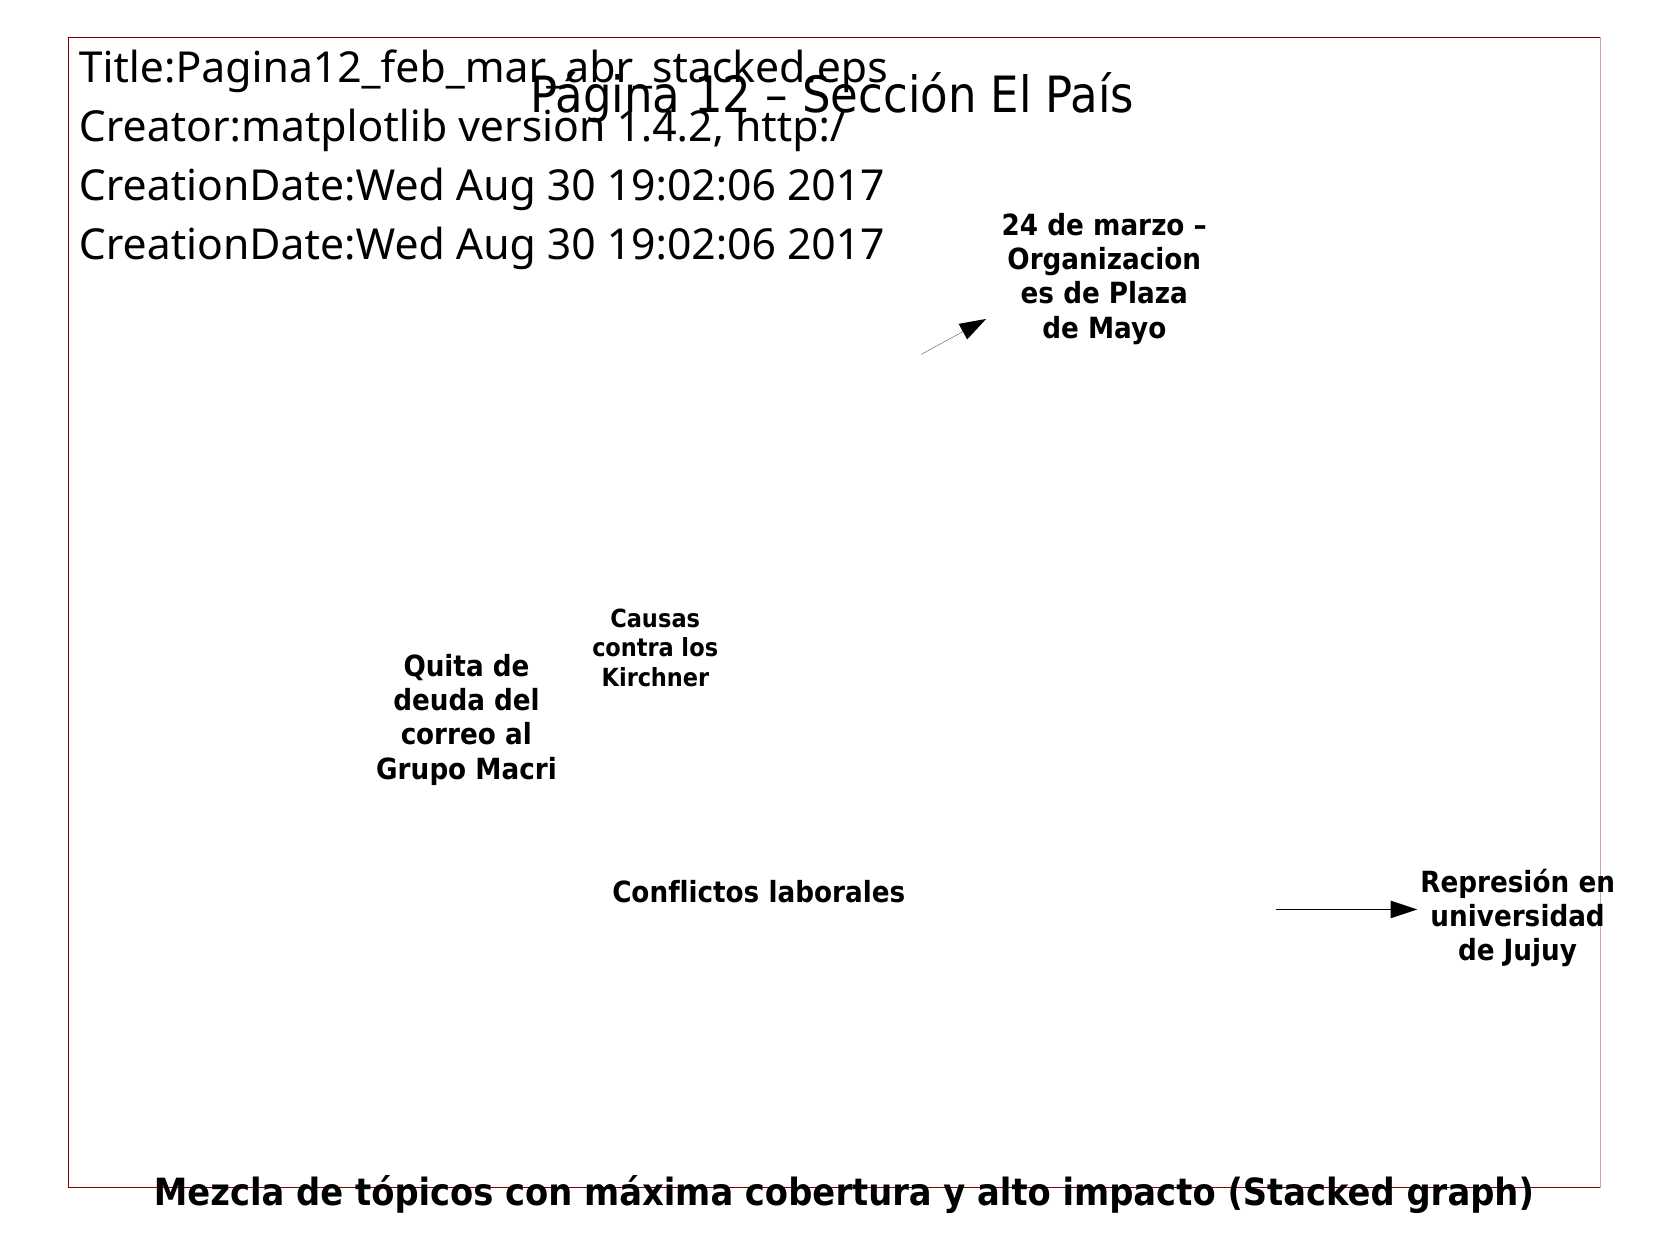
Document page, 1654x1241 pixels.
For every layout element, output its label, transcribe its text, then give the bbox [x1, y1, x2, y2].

text_box Quita de deuda del correo al Grupo Macri [348, 641, 585, 794]
picture [64, 34, 1601, 1163]
text_box Conflicto docente [649, 862, 1016, 922]
text_box Página 12 – Sección El País [277, 59, 1388, 133]
text_box Conflictos laborales [584, 867, 934, 917]
text_box 24 de marzo – Organizaciones de Plaza de Mayo [986, 200, 1223, 353]
text_box Represión en universidad de Jujuy [1405, 857, 1630, 976]
text_box Causas contra los Kirchner [566, 596, 745, 700]
text_box Mezcla de tópicos con máxima cobertura y alto impacto (Stacked graph) [64, 1163, 1625, 1223]
